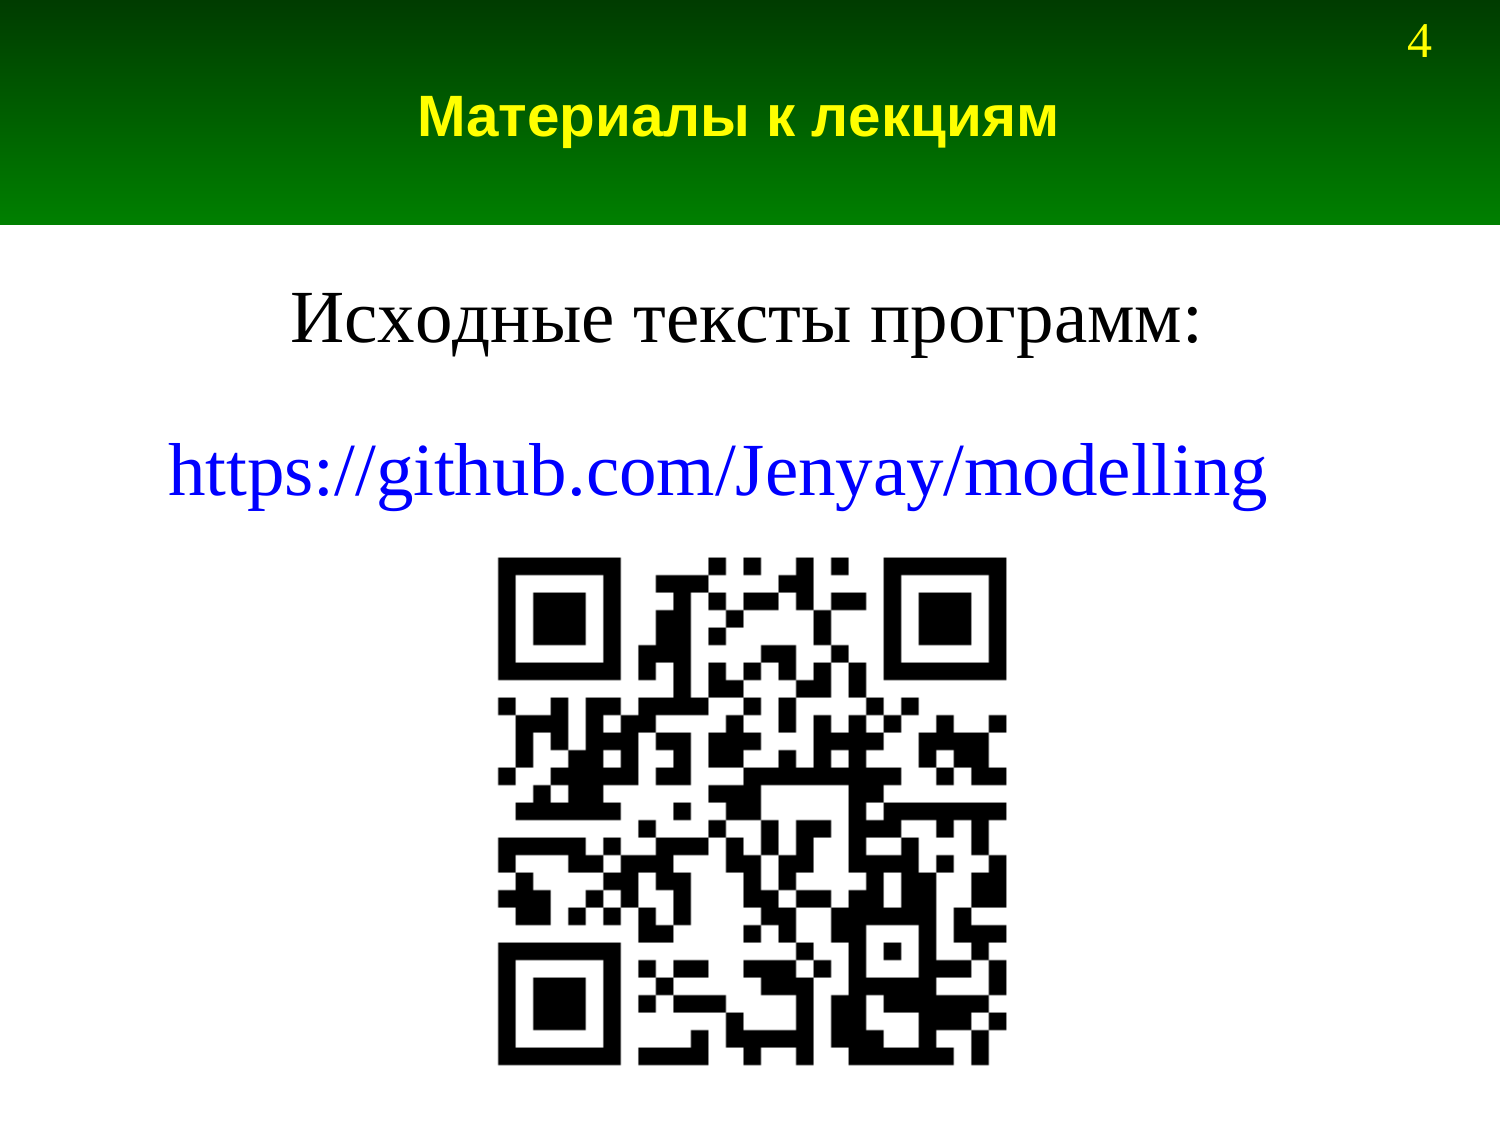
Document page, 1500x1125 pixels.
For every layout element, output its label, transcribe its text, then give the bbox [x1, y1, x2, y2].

text_box https://github.com/Jenyay/modelling [153, 413, 1301, 609]
text_box Исходные тексты программ: [275, 259, 1219, 365]
picture [481, 544, 1019, 1083]
title Материалы к лекциям [88, 18, 1389, 207]
